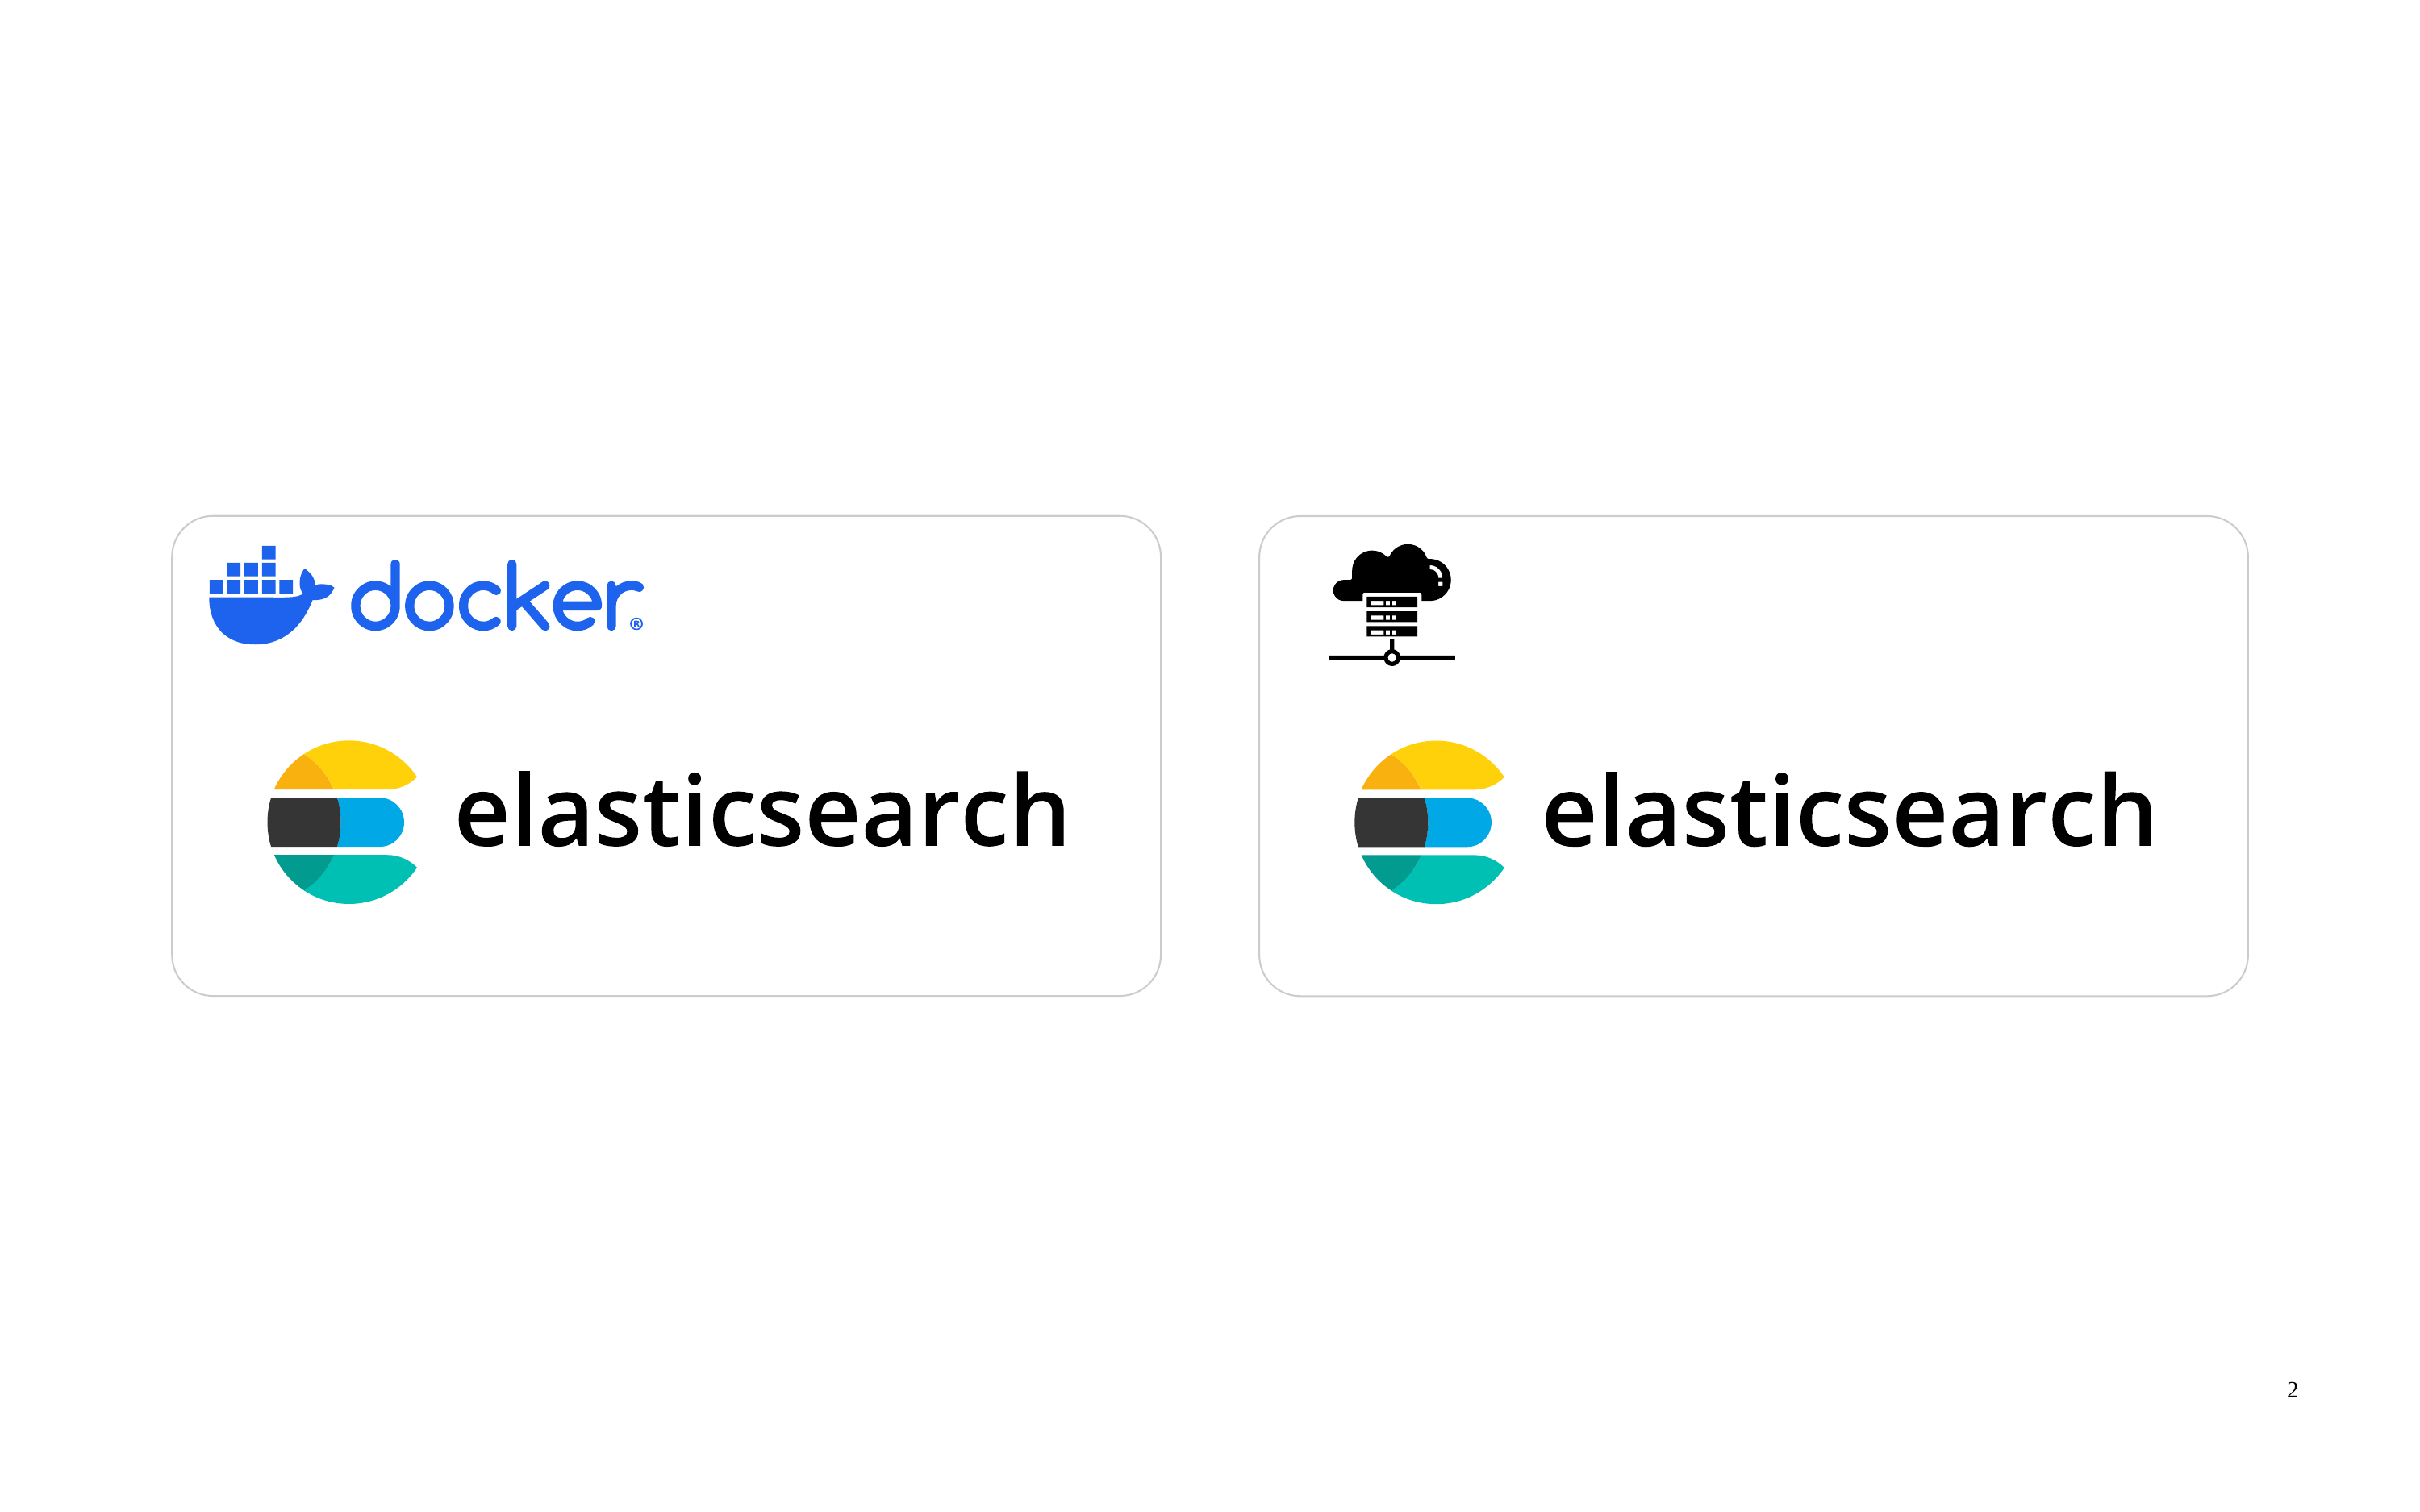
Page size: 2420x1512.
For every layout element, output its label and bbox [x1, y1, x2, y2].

picture [1325, 535, 1460, 671]
picture [1333, 730, 2174, 917]
picture [209, 545, 645, 645]
picture [246, 730, 1087, 917]
